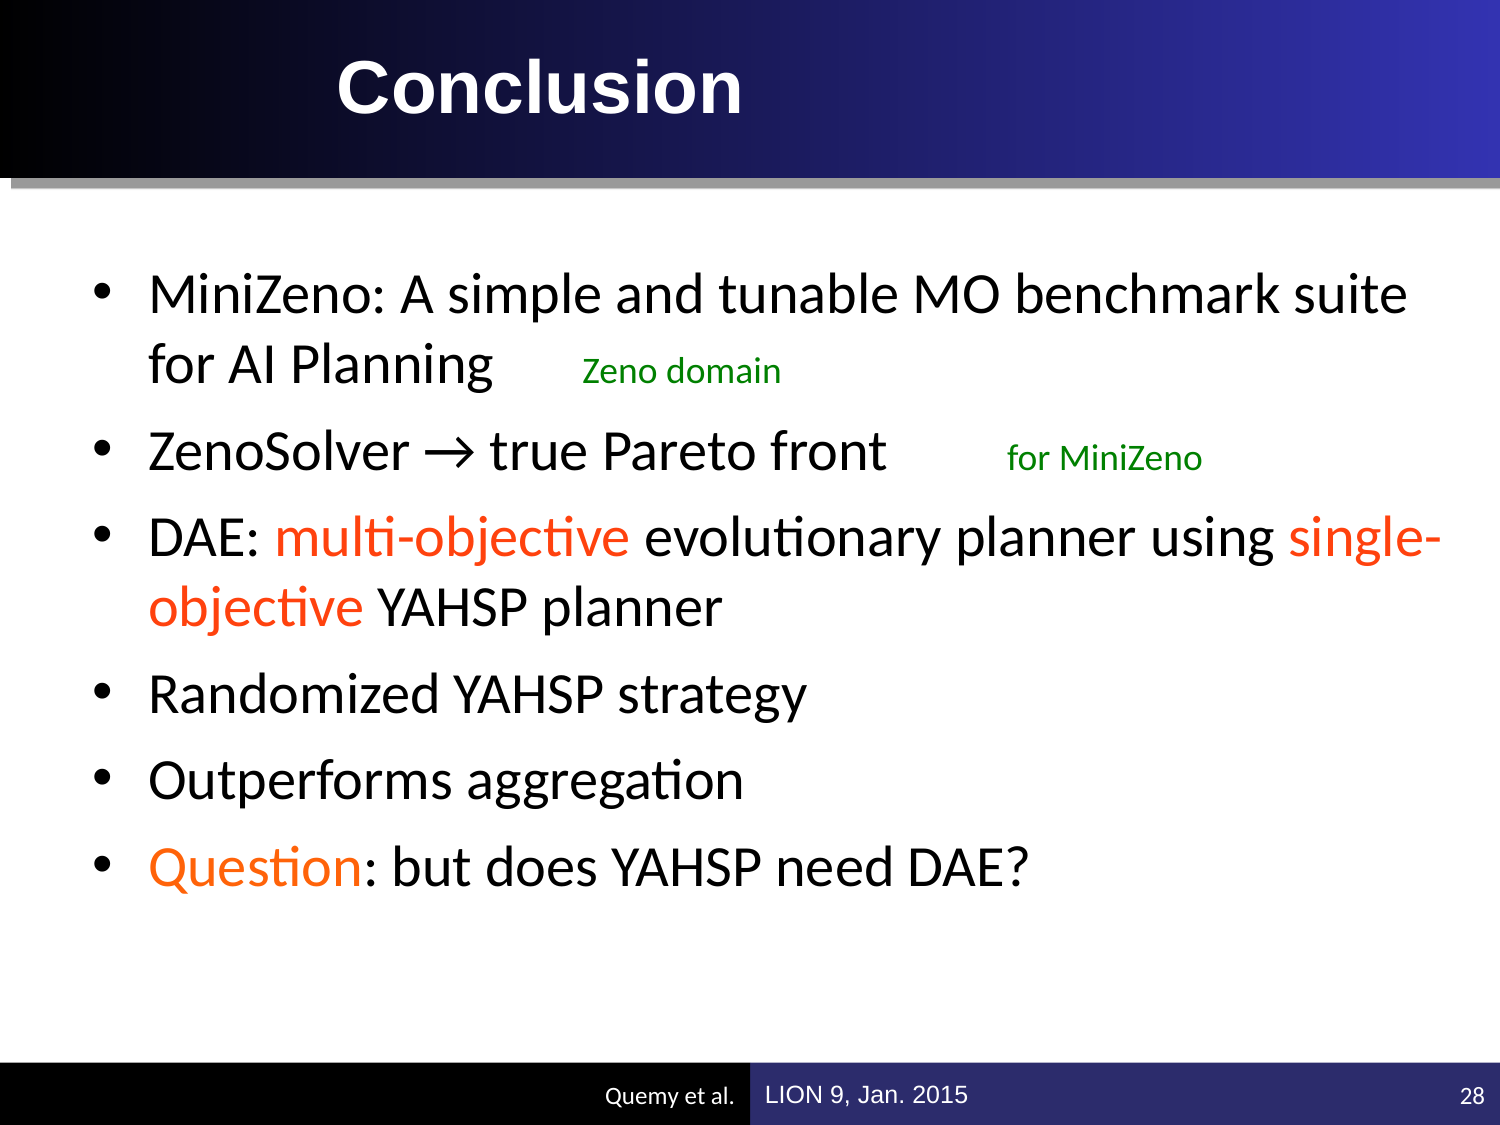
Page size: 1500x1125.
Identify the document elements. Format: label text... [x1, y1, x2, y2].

list MiniZeno: A simple and tunable MO benchmark suite for AI Planning Zeno domain ZenoSolver → true Pareto front for MiniZeno DAE: multi-objective evolutionary planner using single-objective YAHSP planner Randomized YAHSP strategy Outperforms aggregation Question: but does YAHSP need DAE? [77, 248, 1477, 1105]
text_box Conclusion [322, 31, 1214, 137]
